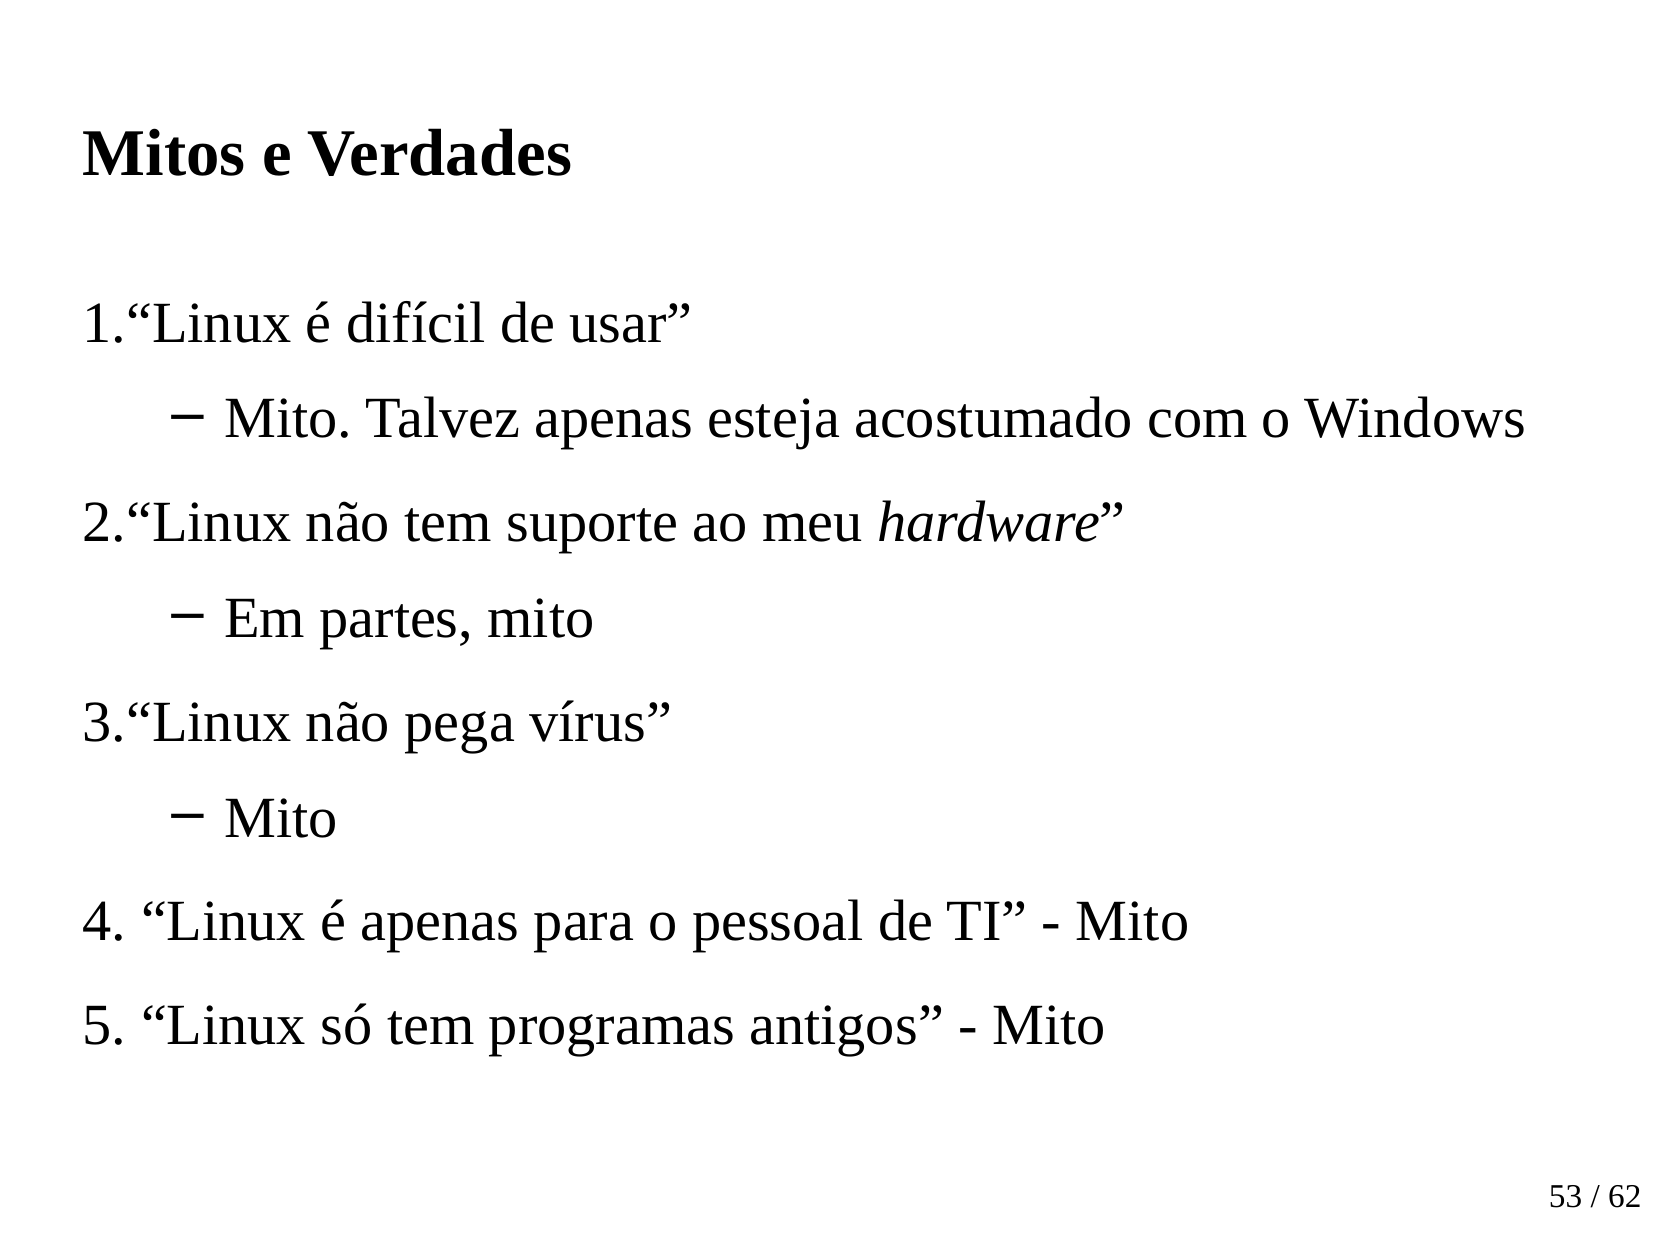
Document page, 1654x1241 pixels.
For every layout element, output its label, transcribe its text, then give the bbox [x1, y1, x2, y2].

title Mitos e Verdades [82, 49, 1571, 257]
list “Linux é difícil de usar” Mito. Talvez apenas esteja acostumado com o Windows “Linux não tem suporte ao meu hardware” Em partes, mito “Linux não pega vírus” Mito “Linux é apenas para o pessoal de TI” - Mito “Linux só tem programas antigos” - Mito [82, 290, 1571, 1111]
